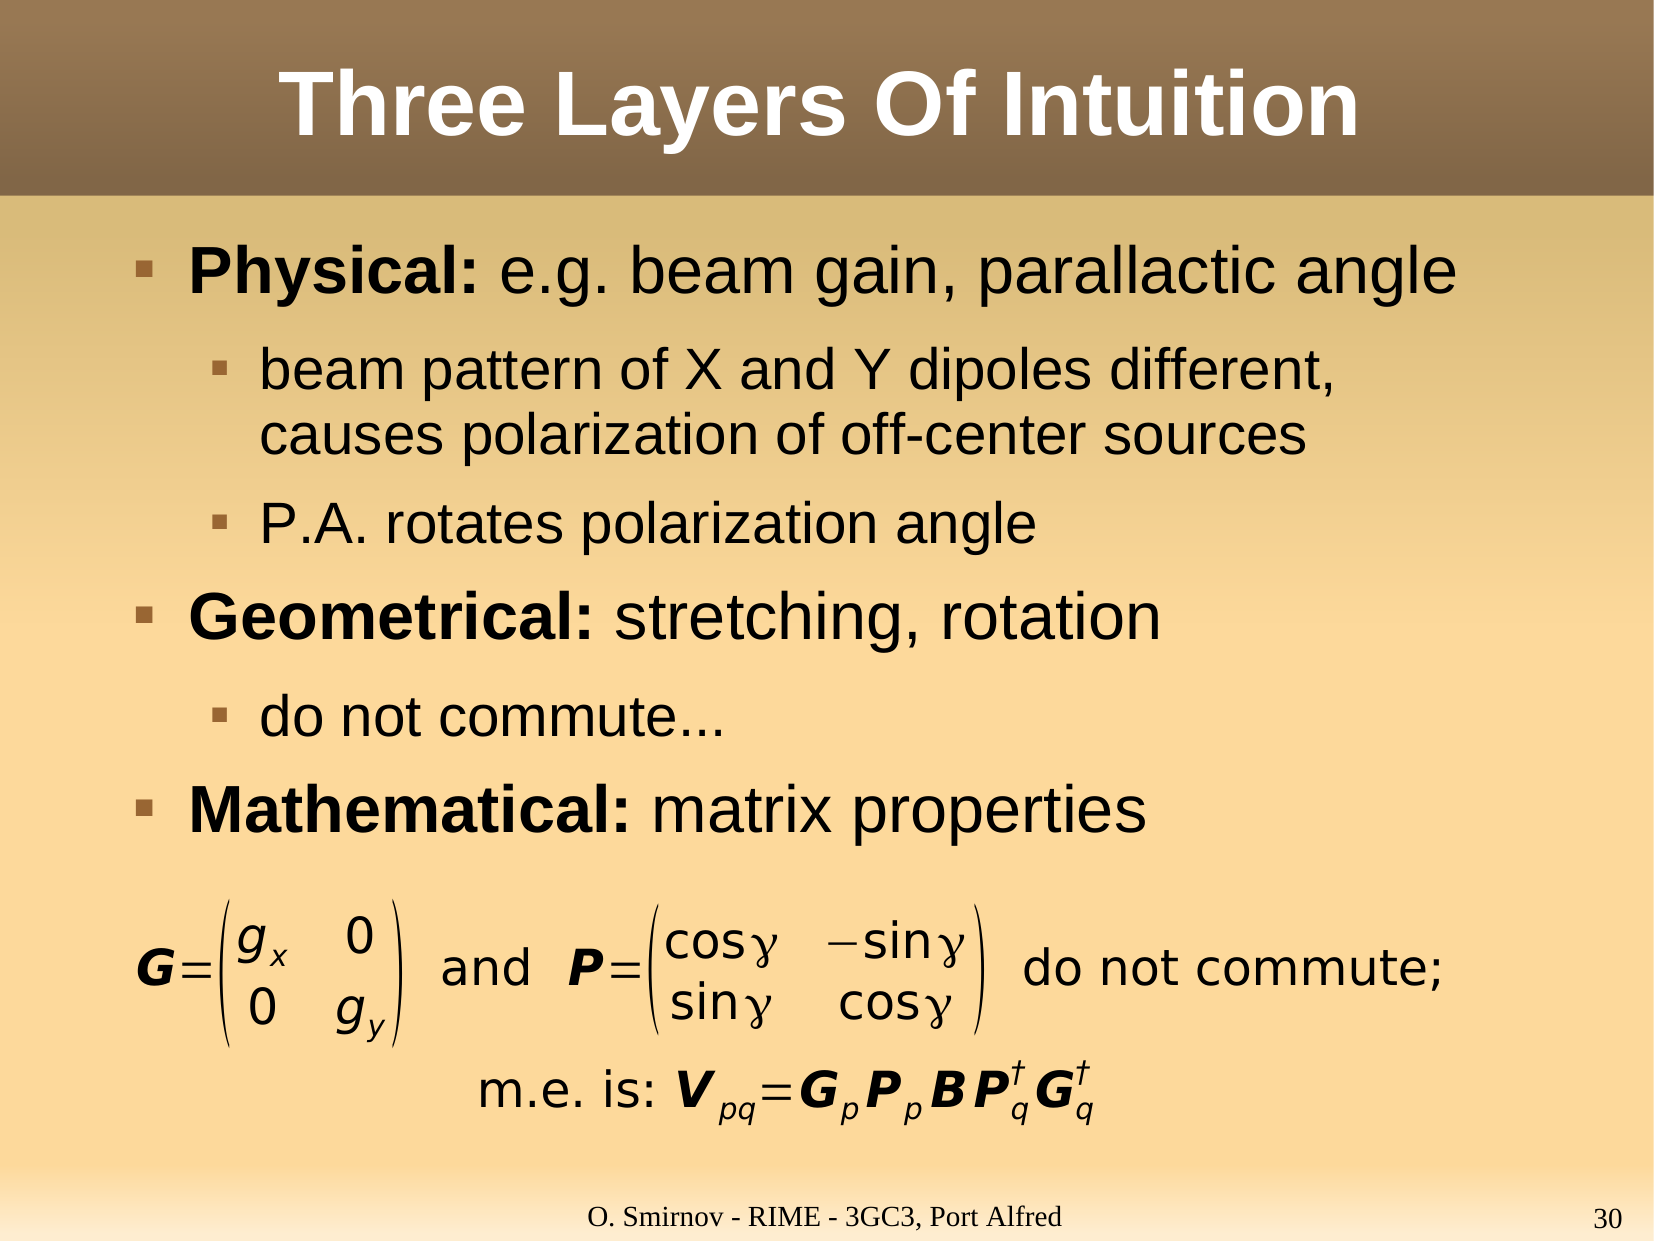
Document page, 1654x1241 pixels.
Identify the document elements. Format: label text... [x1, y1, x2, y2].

picture [0, 0, 1654, 1241]
title Three Layers Of Intuition [76, 0, 1565, 208]
chart [129, 896, 1442, 1127]
list Physical: e.g. beam gain, parallactic angle beam pattern of X and Y dipoles different, causes polarization of off-center sources P.A. rotates polarization angle Geometrical: stretching, rotation do not commute... Mathematical: matrix properties [118, 232, 1531, 853]
